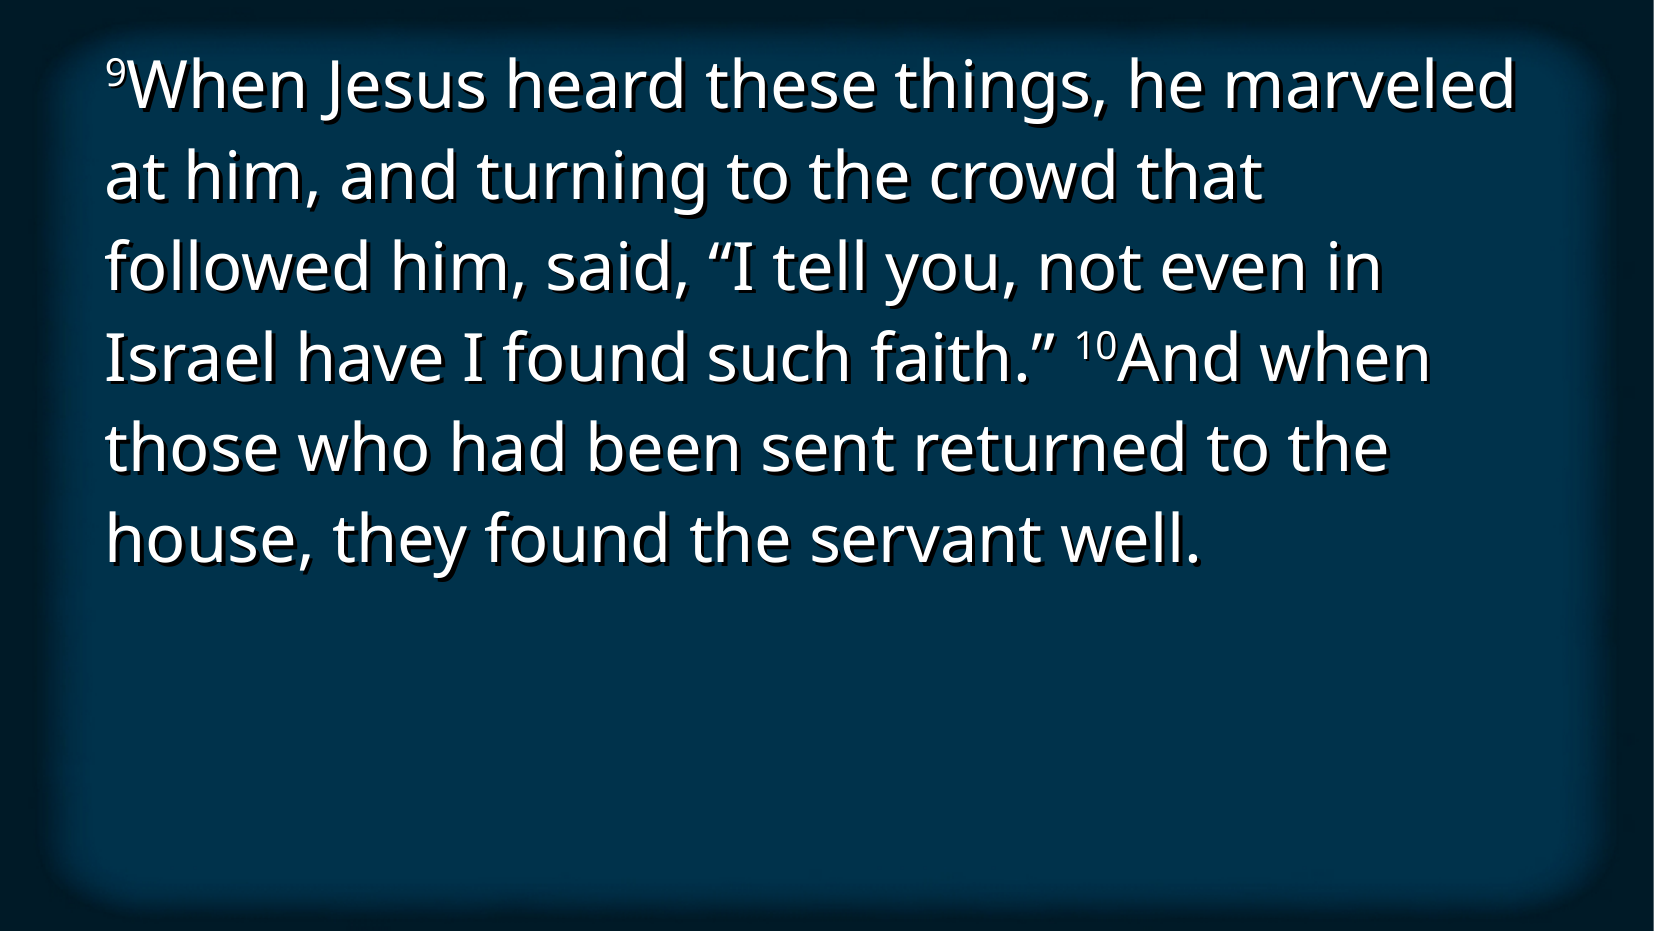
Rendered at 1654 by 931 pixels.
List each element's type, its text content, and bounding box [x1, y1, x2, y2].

text_box 9When Jesus heard these things, he marveled at him, and turning to the crowd that followed him, said, “I tell you, not even in Israel have I found such faith.” 10And when those who had been sent returned to the house, they found the servant well. [90, 30, 1561, 586]
picture [0, 0, 1654, 931]
